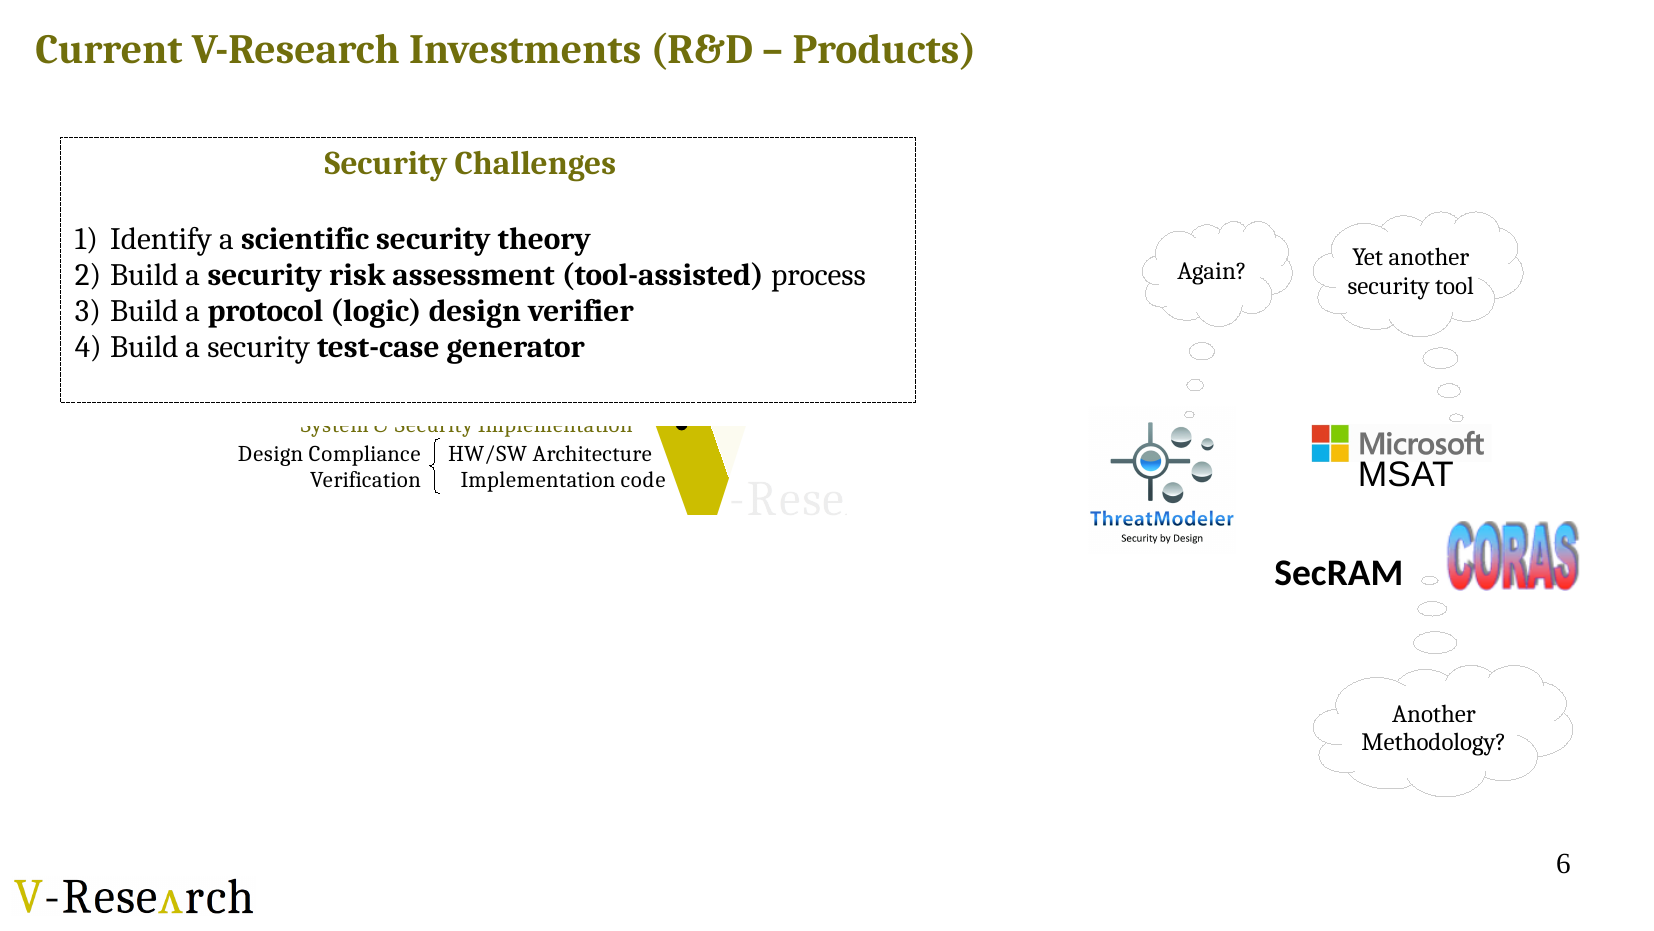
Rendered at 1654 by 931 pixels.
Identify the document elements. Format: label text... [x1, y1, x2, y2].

text_box Again? [1189, 342, 1215, 360]
text_box Another Methodology? [1313, 665, 1573, 797]
text_box Security Challenges Identify a scientific security theory Build a security risk assessment (tool-assisted) process Build a protocol (logic) design verifier Build a security test-case generator [60, 137, 916, 403]
text_box Again? [1186, 379, 1204, 391]
picture [11, 876, 256, 916]
picture [1435, 512, 1591, 599]
text_box Again? [1142, 221, 1293, 327]
picture [1311, 424, 1492, 462]
text_box Yet another security tool [1422, 347, 1458, 369]
text_box Another Methodology? [1413, 631, 1457, 654]
text_box Current V-Research Investments (R&D – Products) [20, 18, 1171, 91]
text_box SecRAM [1259, 549, 1419, 603]
text_box MSAT [1343, 446, 1480, 507]
picture [1088, 406, 1236, 554]
picture [95, 426, 847, 850]
text_box Yet another security tool [1313, 211, 1524, 337]
text_box Another Methodology? [1417, 601, 1447, 617]
